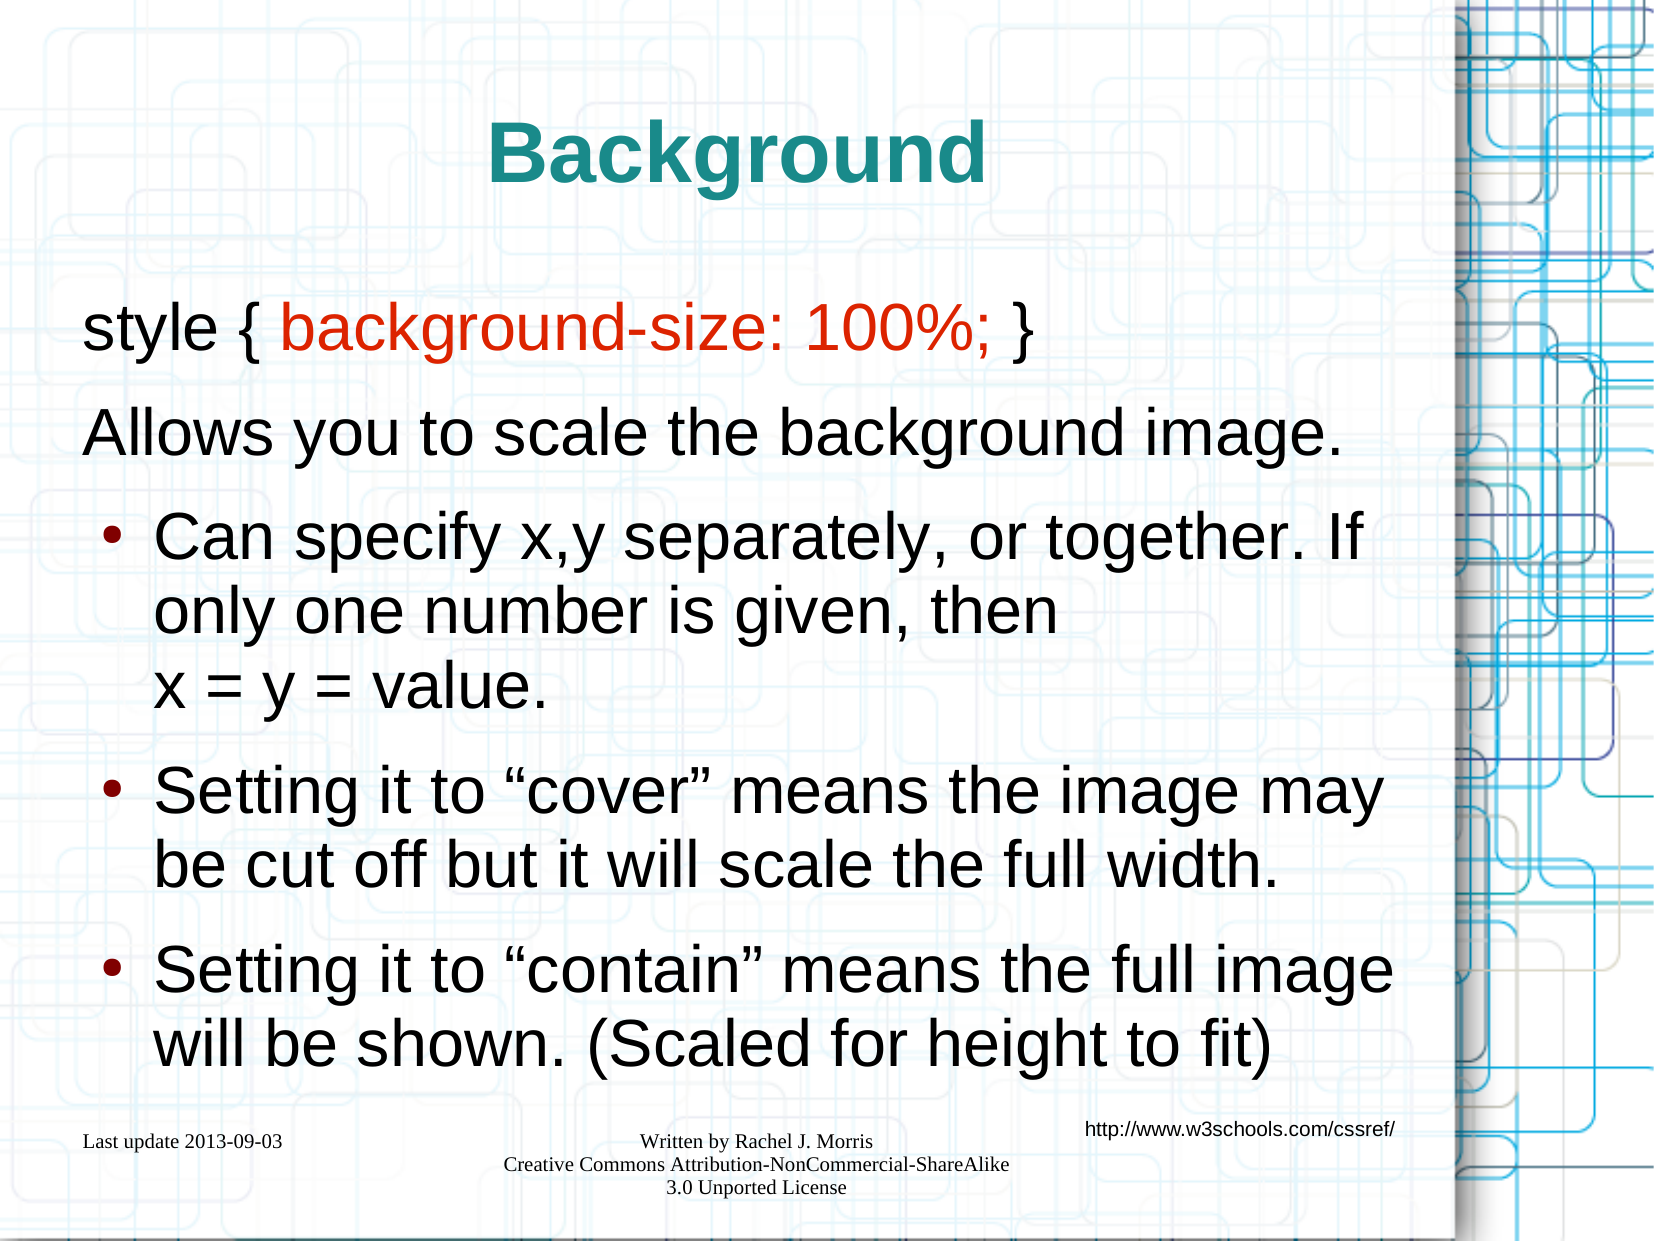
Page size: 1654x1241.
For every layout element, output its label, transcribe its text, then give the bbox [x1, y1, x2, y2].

title Background [59, 49, 1418, 257]
picture [0, 0, 1654, 1241]
text_box http://www.w3schools.com/cssref/ [1050, 1110, 1411, 1149]
list style { background-size: 100%; } Allows you to scale the background image. Can specify x,y separately, or together. If only one number is given, then x = y = value. Setting it to “cover” means the image may be cut off but it will scale the full width. Setting it to “contain” means the full image will be shown. (Scaled for height to fit) [82, 290, 1418, 1082]
